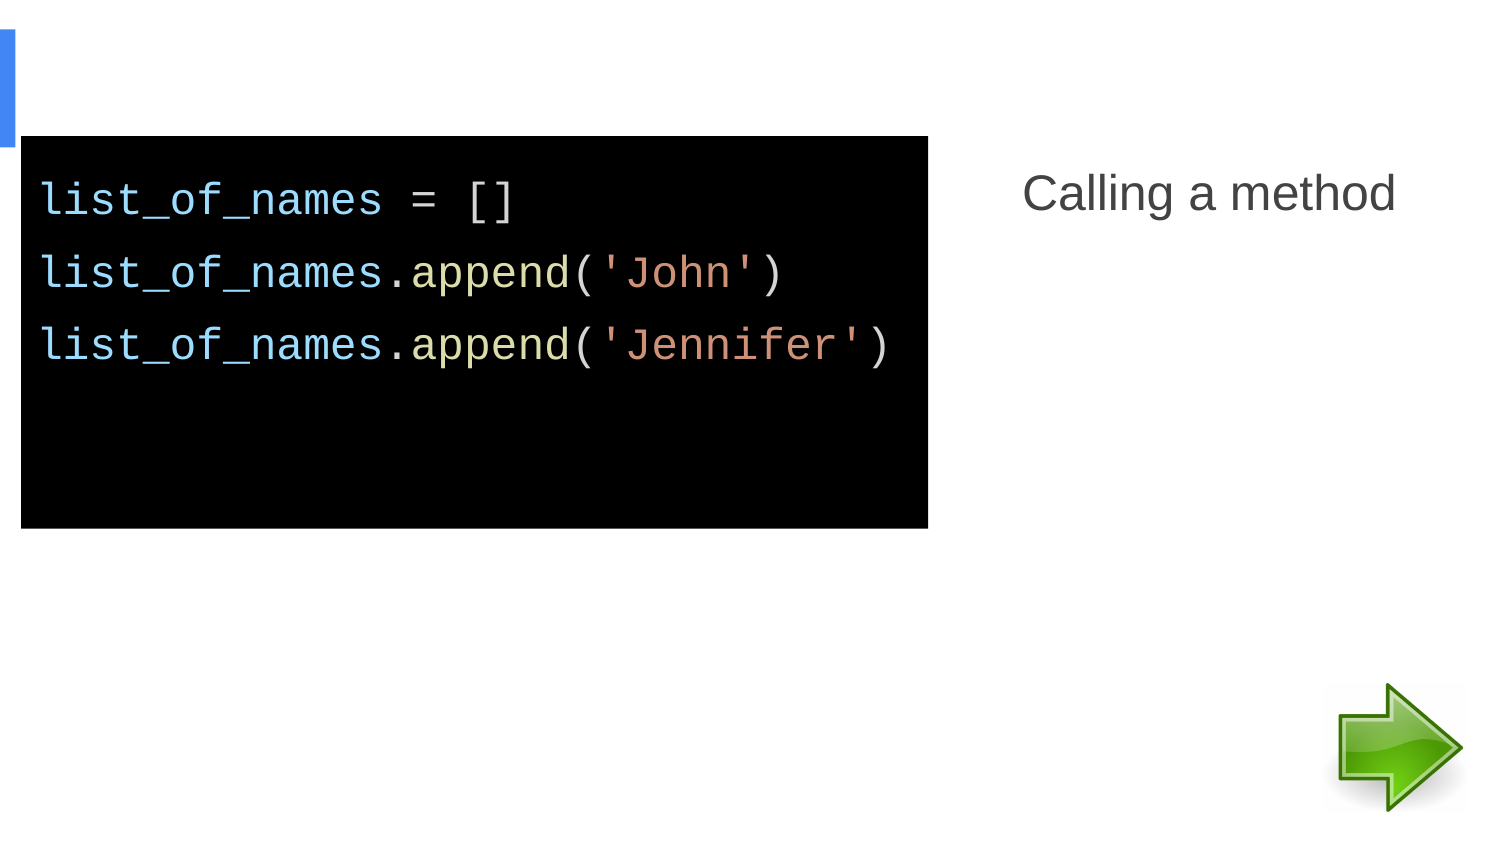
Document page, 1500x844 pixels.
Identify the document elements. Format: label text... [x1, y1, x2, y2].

text_box list_of_names = [] list_of_names.append('John') list_of_names.append('Jennifer') [21, 136, 929, 529]
picture [1322, 683, 1468, 813]
list Calling a method [930, 115, 1489, 620]
